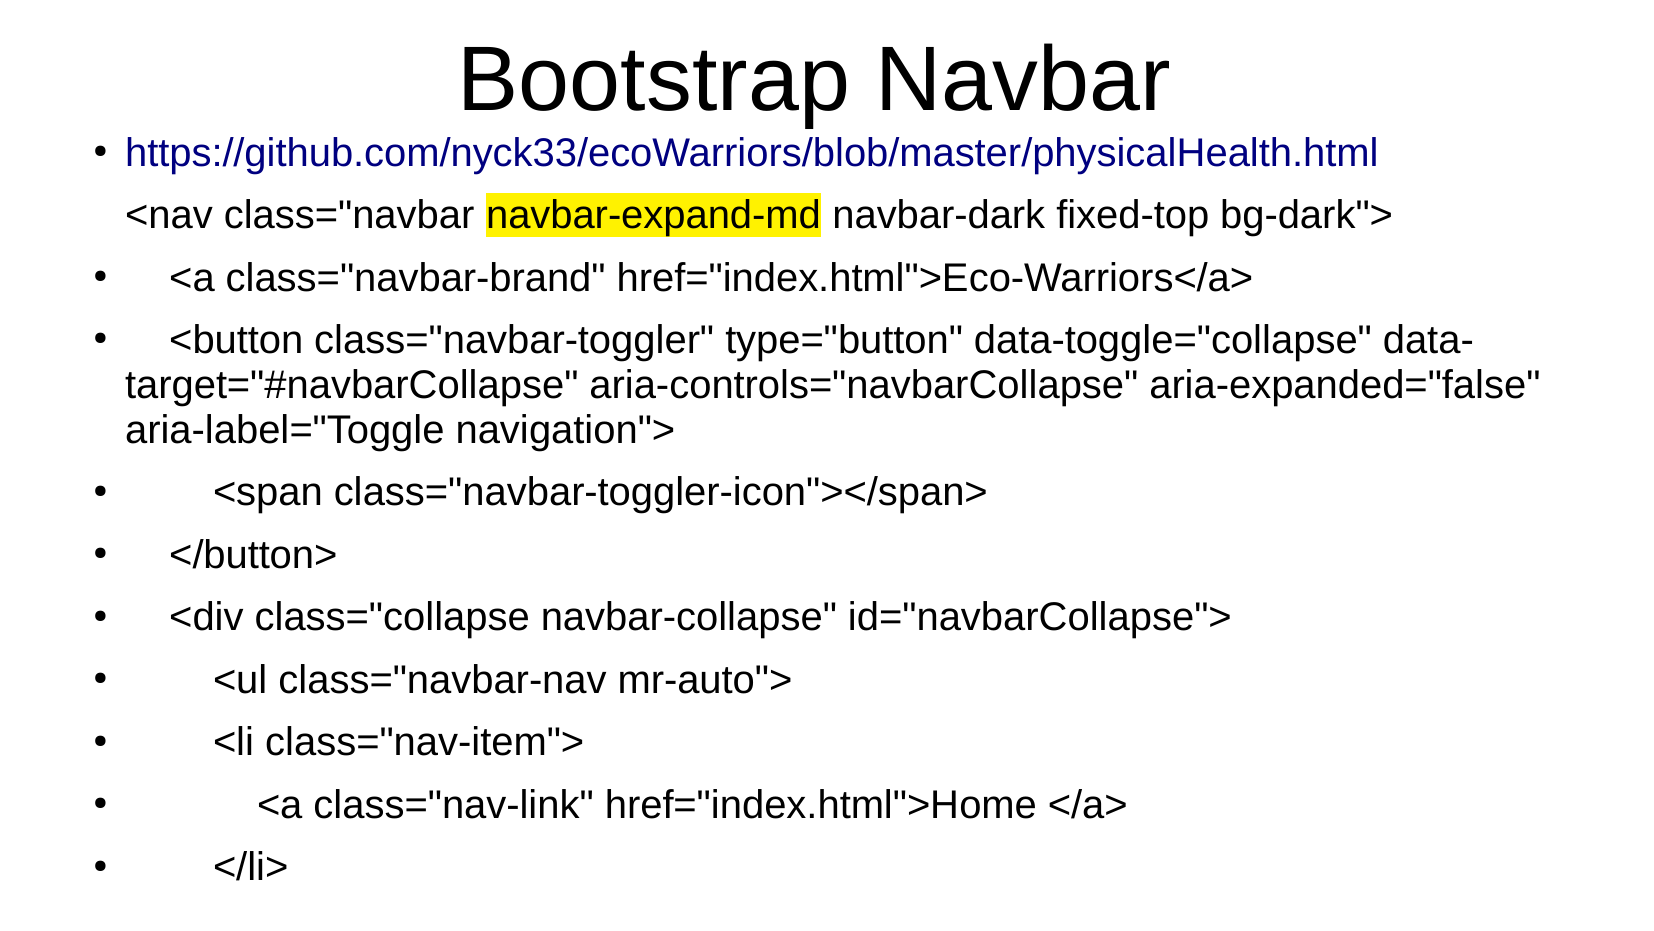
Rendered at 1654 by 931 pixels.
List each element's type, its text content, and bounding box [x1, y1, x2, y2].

title Bootstrap Navbar [153, 27, 1477, 129]
list https://github.com/nyck33/ecoWarriors/blob/master/physicalHealth.html <nav class="navbar navbar-expand-md navbar-dark fixed-top bg-dark"> <a class="navbar-brand" href="index.html">Eco-Warriors</a> <button class="navbar-toggler" type="button" data-toggle="collapse" data-target="#navbarCollapse" aria-controls="navbarCollapse" aria-expanded="false" aria-label="Toggle navigation"> <span class="navbar-toggler-icon"></span> </button> <div class="collapse navbar-collapse" id="navbarCollapse"> <ul class="navbar-nav mr-auto"> <li class="nav-item"> <a class="nav-link" href="index.html">Home </a> </li> [82, 129, 1571, 898]
